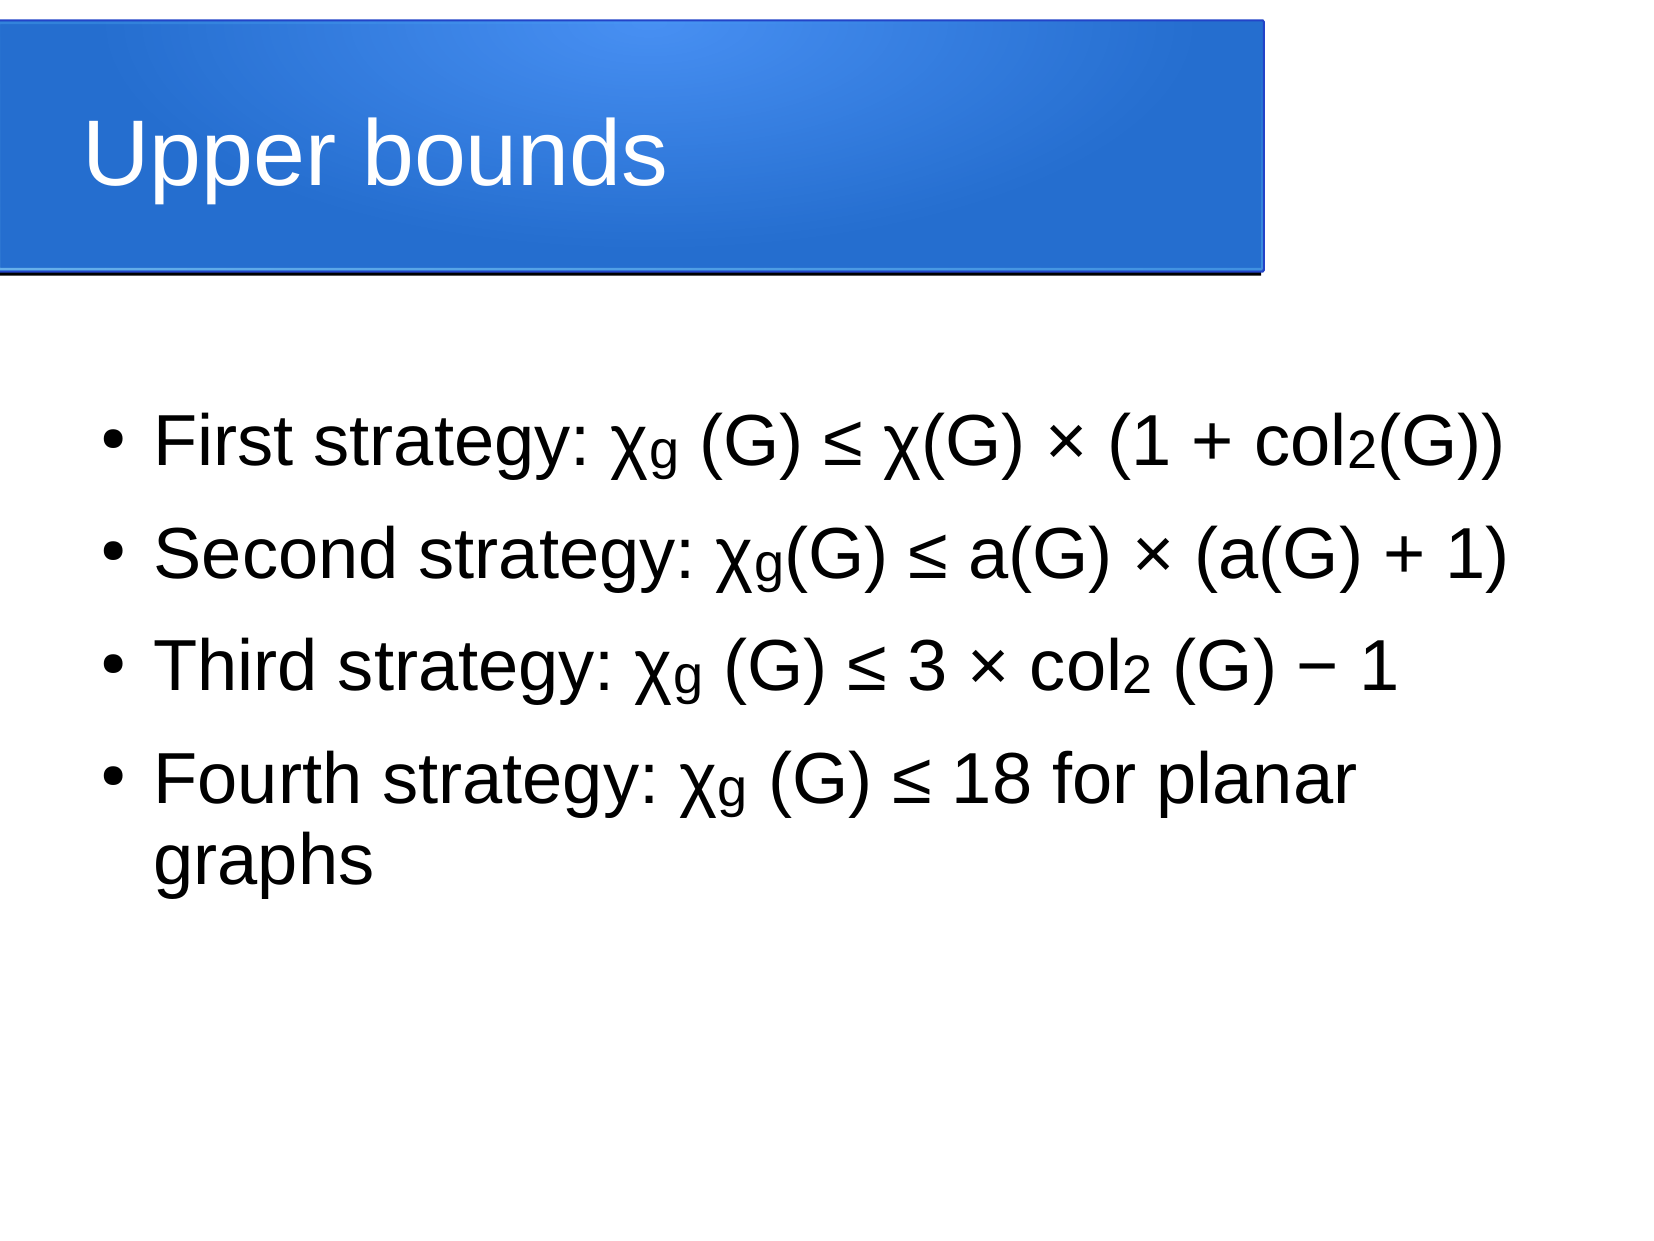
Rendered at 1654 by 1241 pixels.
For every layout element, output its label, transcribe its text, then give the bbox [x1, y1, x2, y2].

title Upper bounds [82, 49, 1250, 257]
list First strategy: χg (G) ≤ χ(G) × (1 + col2(G)) Second strategy: χg(G) ≤ a(G) × (a(G) + 1) Third strategy: χg (G) ≤ 3 × col2 (G) − 1 Fourth strategy: χg (G) ≤ 18 for planar graphs [82, 290, 1538, 1010]
